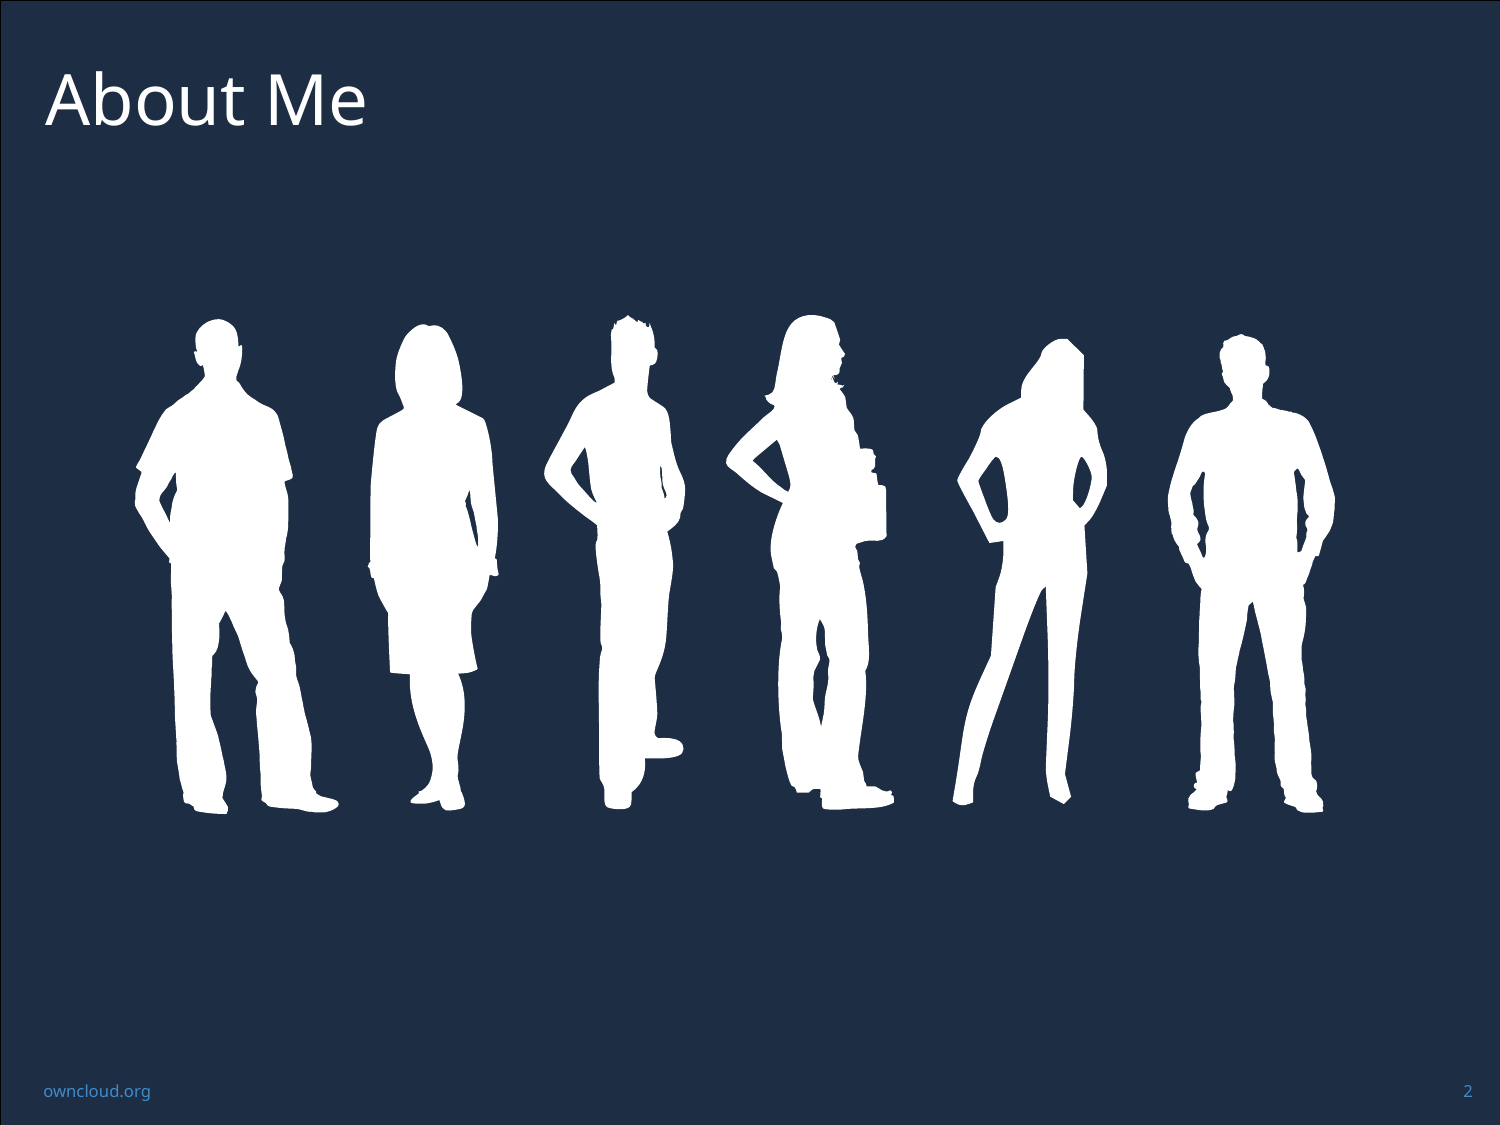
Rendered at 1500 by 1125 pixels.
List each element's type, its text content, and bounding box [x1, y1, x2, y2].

picture [134, 314, 1336, 815]
title About Me [45, 3, 1396, 192]
